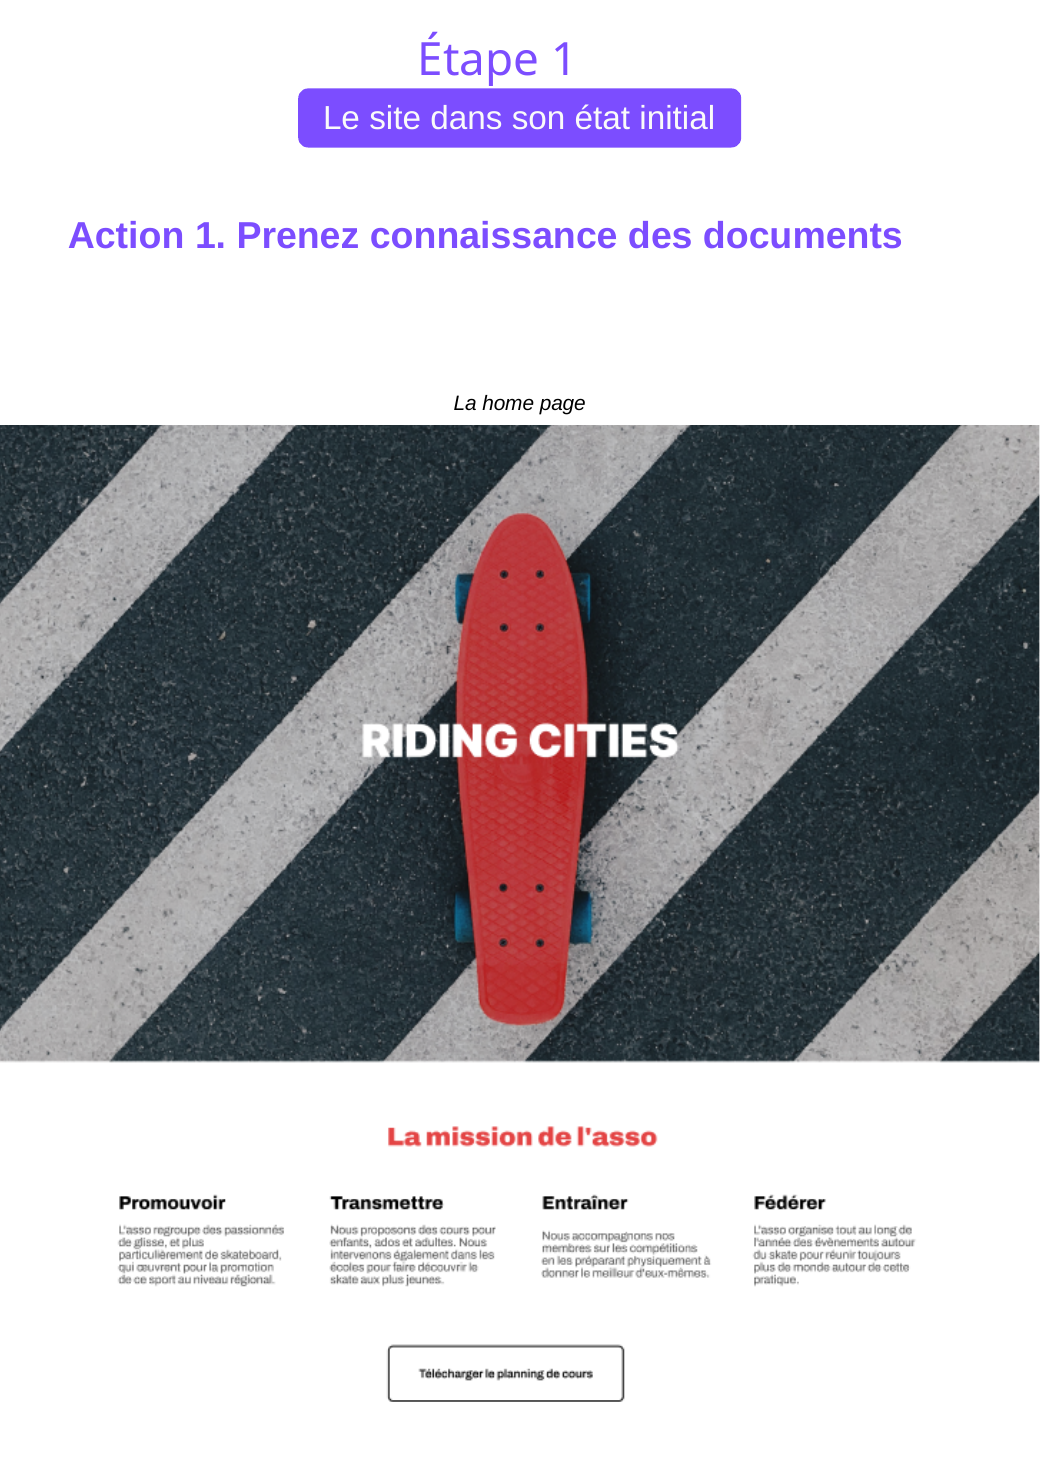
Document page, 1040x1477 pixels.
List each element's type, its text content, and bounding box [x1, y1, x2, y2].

title Étape 1 [417, 26, 622, 88]
text_box Le site dans son état initial [298, 88, 742, 148]
text_box Action 1. Prenez connaissance des documents [53, 206, 986, 304]
title Étape 1 [417, 148, 622, 154]
picture [0, 425, 1040, 1429]
text_box La home page [431, 383, 609, 422]
